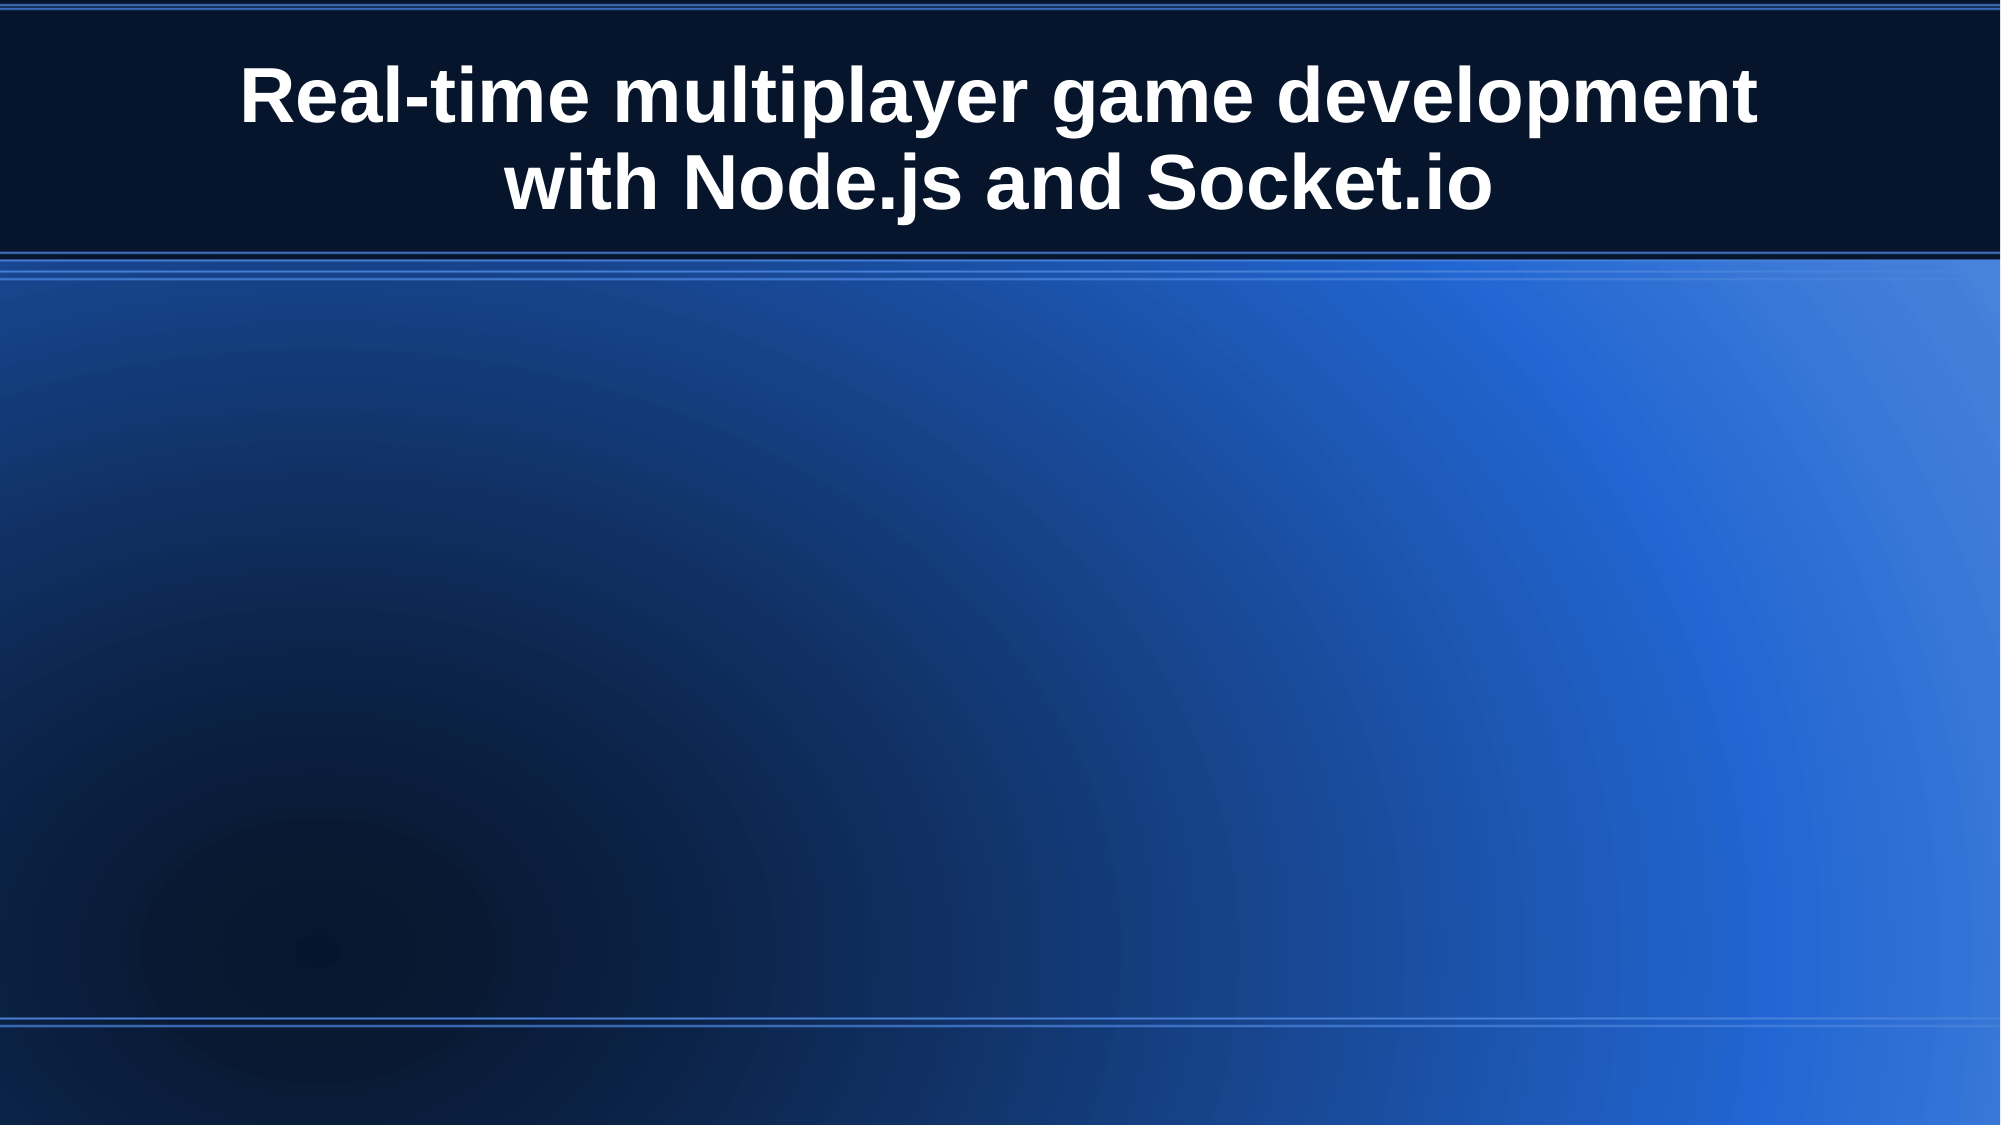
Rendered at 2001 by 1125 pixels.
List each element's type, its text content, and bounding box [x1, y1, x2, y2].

title Real-time multiplayer game development with Node.js and Socket.io [99, 44, 1900, 233]
picture [0, 0, 2001, 1125]
